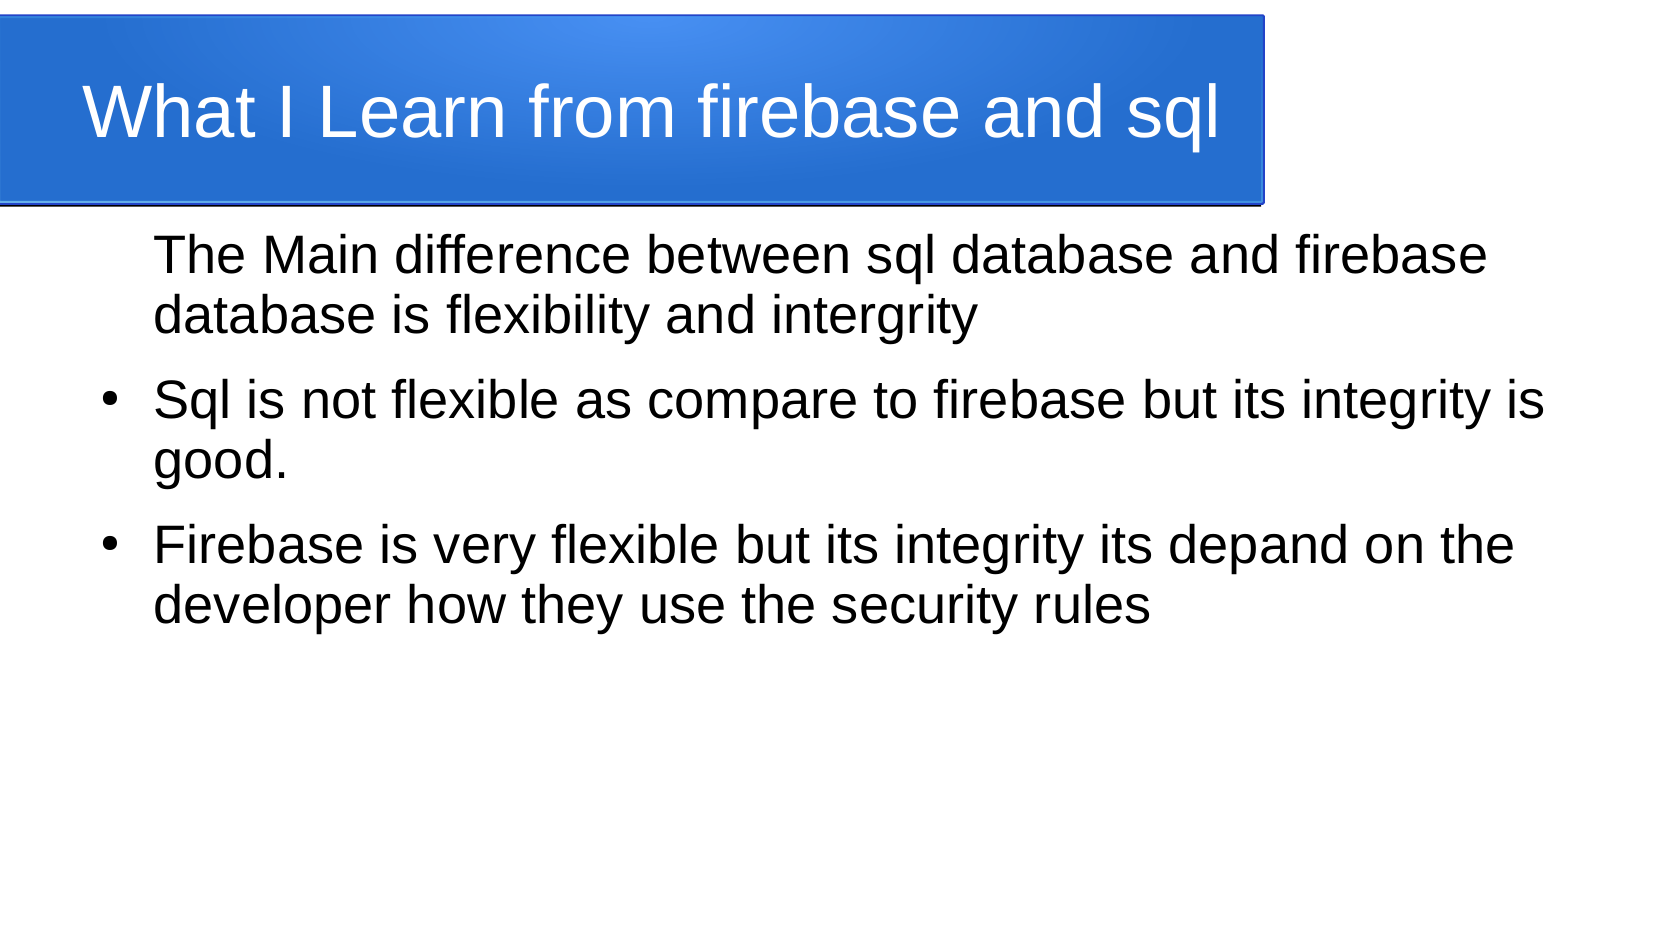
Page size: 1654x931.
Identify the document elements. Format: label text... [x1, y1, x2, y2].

title What I Learn from firebase and sql [82, 35, 1235, 189]
list The Main difference between sql database and firebase database is flexibility and intergrity Sql is not flexible as compare to firebase but its integrity is good. Firebase is very flexible but its integrity its depand on the developer how they use the security rules [82, 224, 1571, 764]
